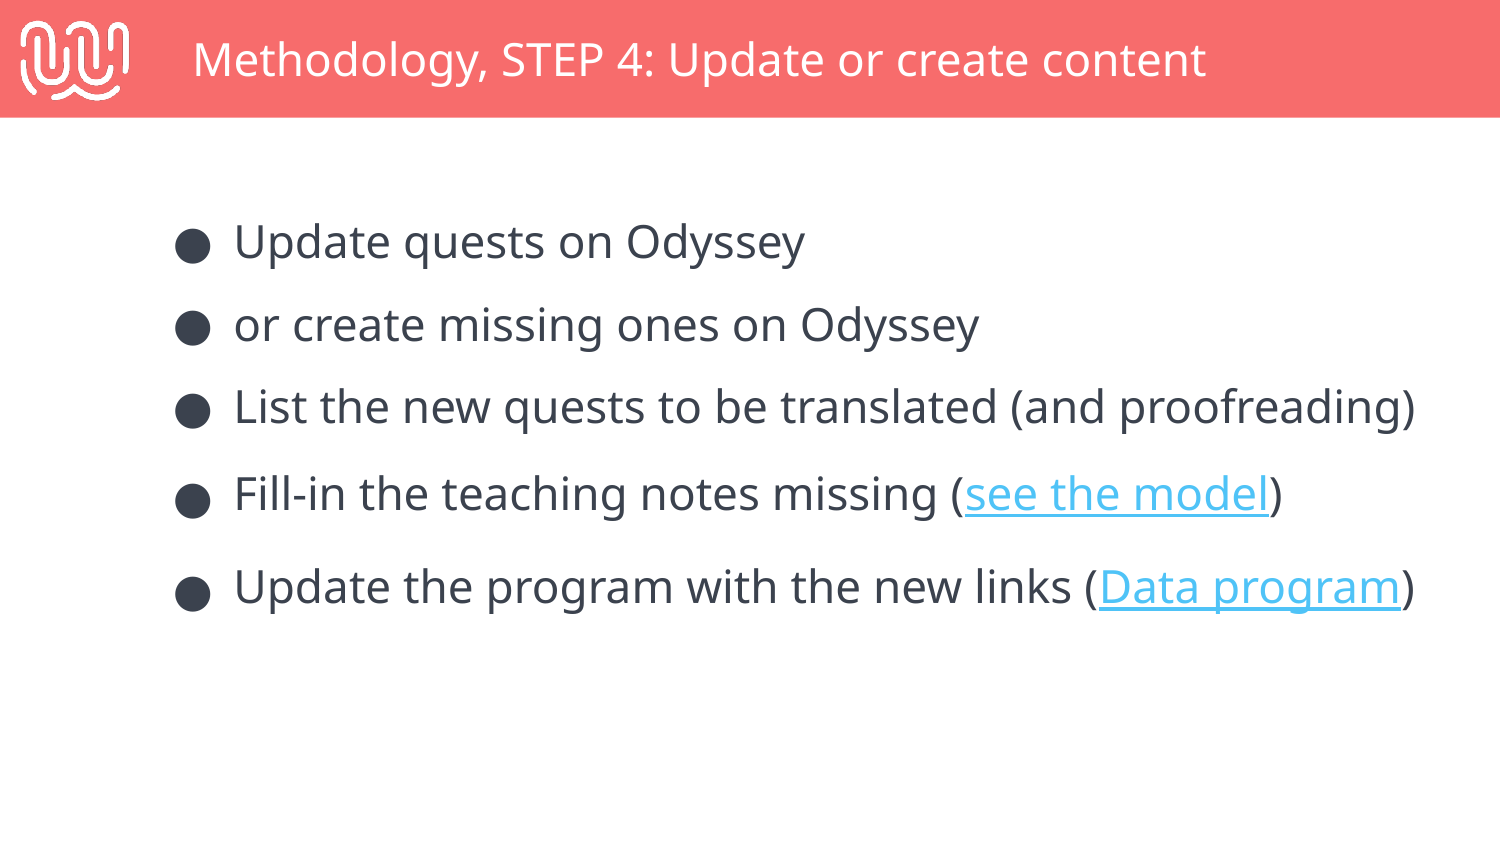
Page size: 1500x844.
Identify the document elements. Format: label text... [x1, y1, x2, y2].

picture [20, 20, 134, 101]
list Update quests on Odyssey or create missing ones on Odyssey List the new quests to be translated (and proofreading) Fill-in the teaching notes missing (see the model) Update the program with the new links (Data program) [158, 185, 1500, 608]
title Methodology, STEP 4: Update or create content [192, 0, 1245, 118]
